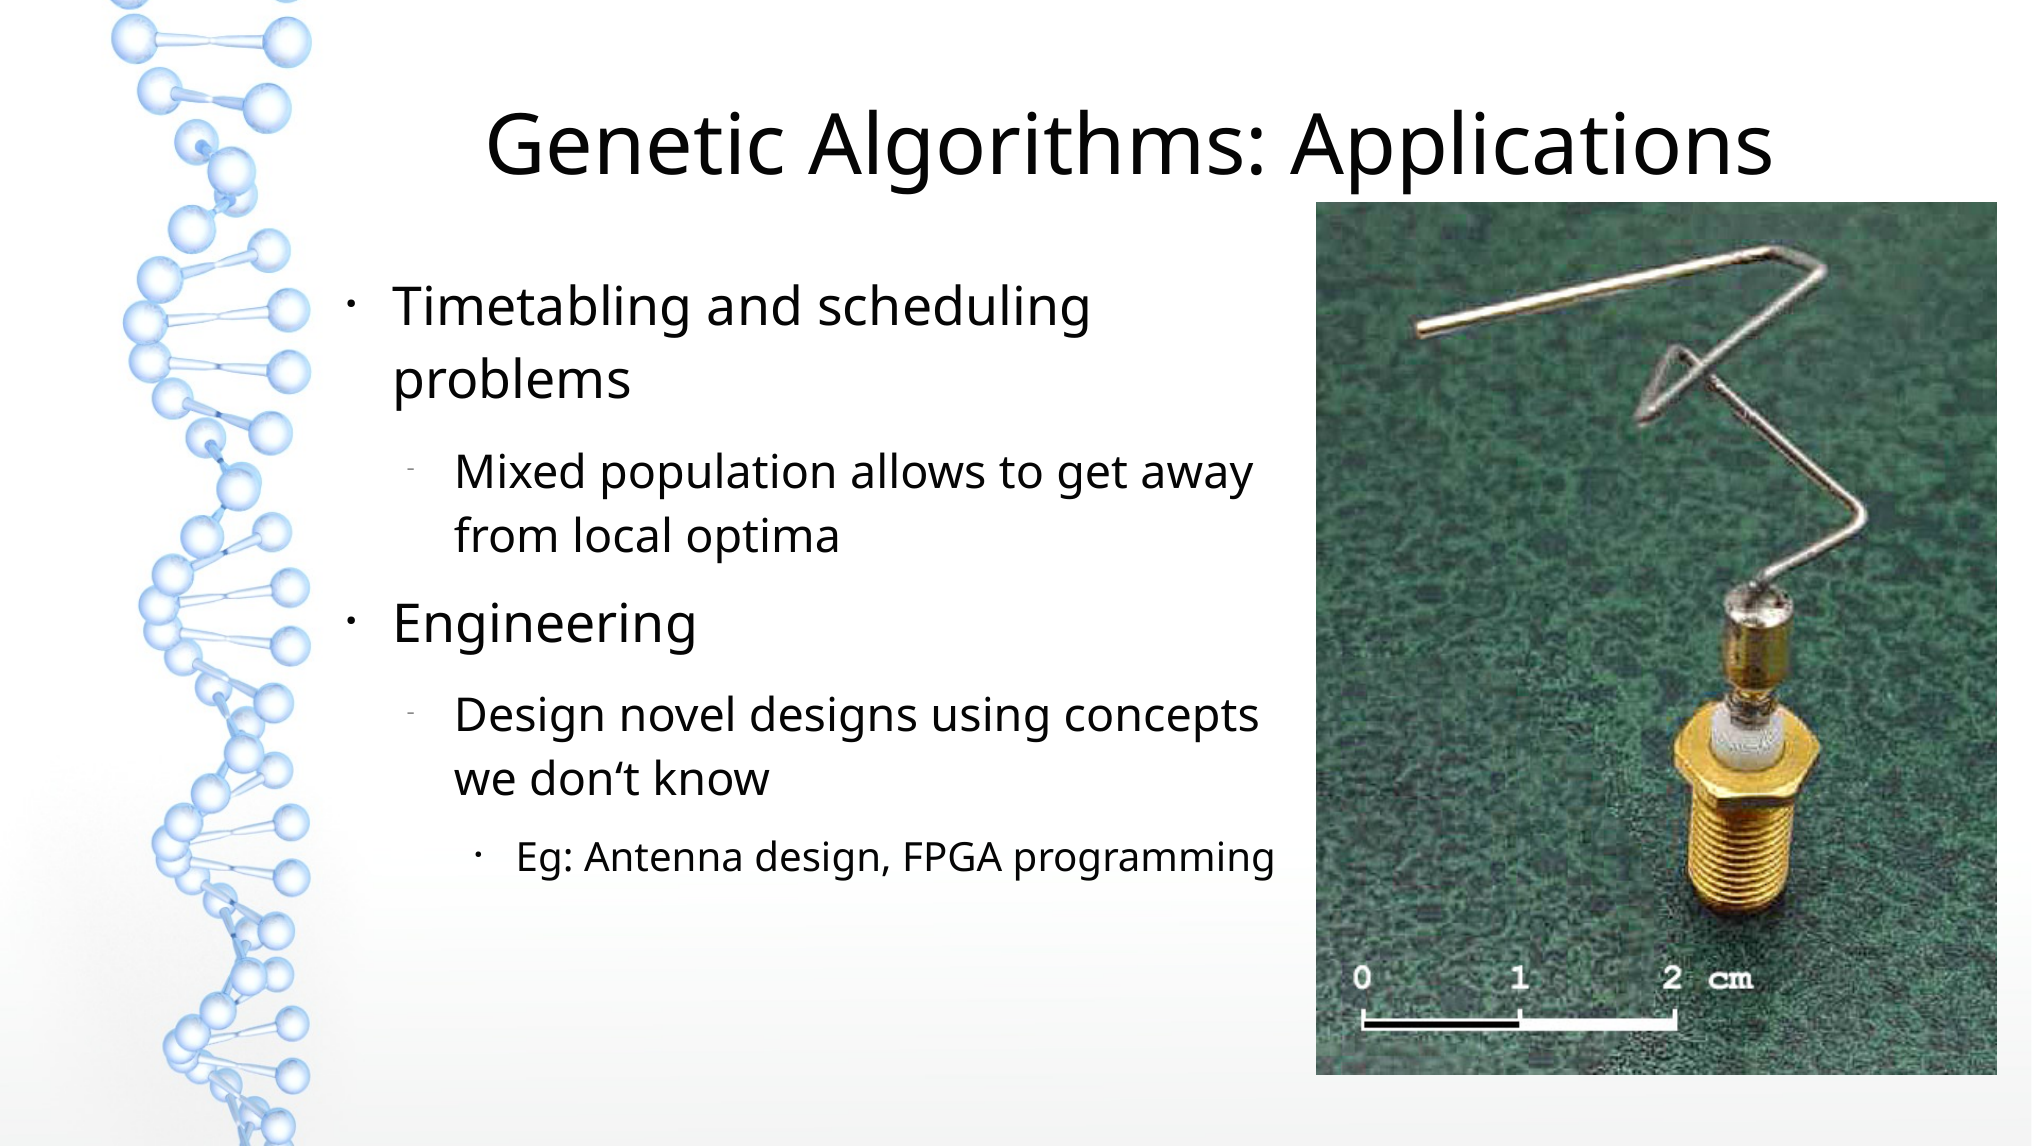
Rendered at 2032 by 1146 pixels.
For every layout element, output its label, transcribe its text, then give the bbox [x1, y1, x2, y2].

title Genetic Algorithms: Applications [330, 45, 1930, 237]
list Timetabling and scheduling problems Mixed population allows to get away from local optima Engineering Design novel designs using concepts we don‘t know Eg: Antenna design, FPGA programming [330, 268, 1288, 933]
picture [0, 0, 2032, 1146]
